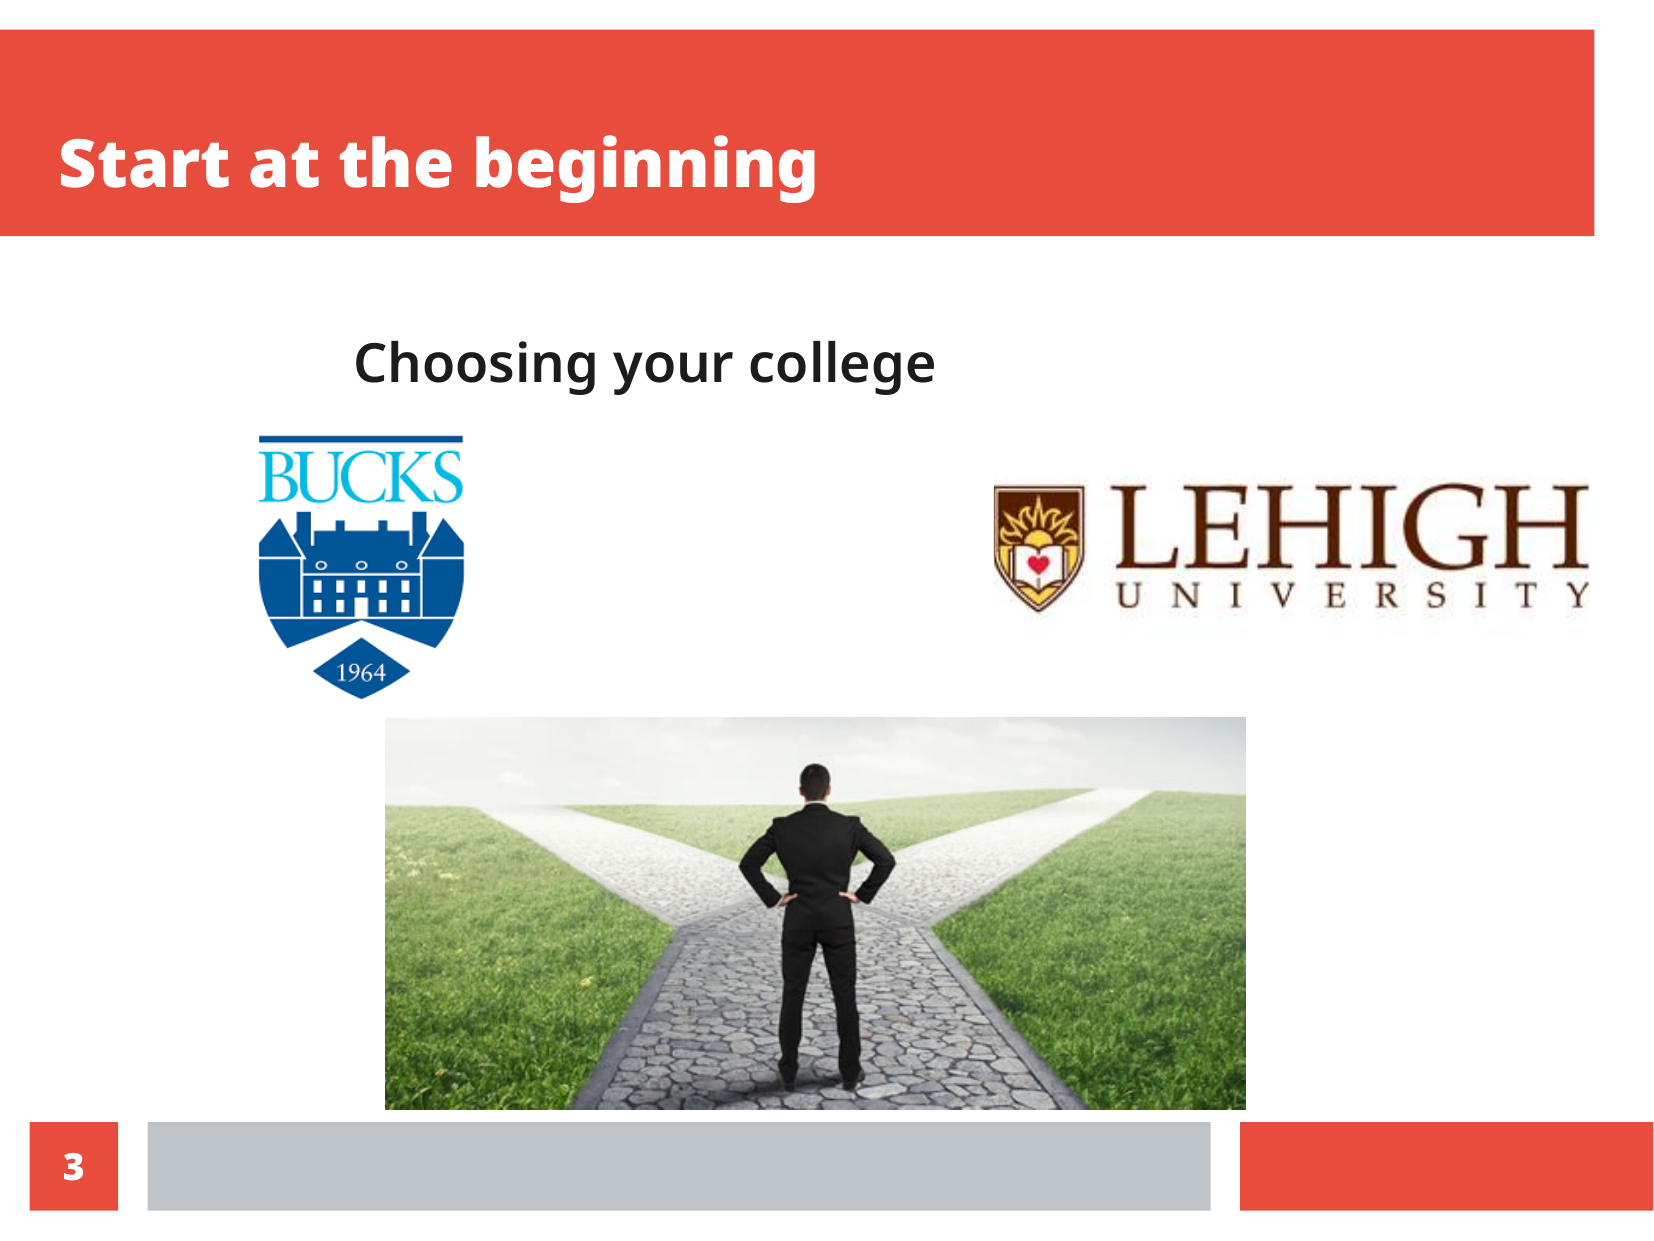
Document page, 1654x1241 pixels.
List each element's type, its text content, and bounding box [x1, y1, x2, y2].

title Start at the beginning [59, 59, 1595, 207]
picture [240, 417, 1246, 1111]
list Choosing your college [59, 324, 1565, 1093]
picture [993, 420, 1591, 636]
